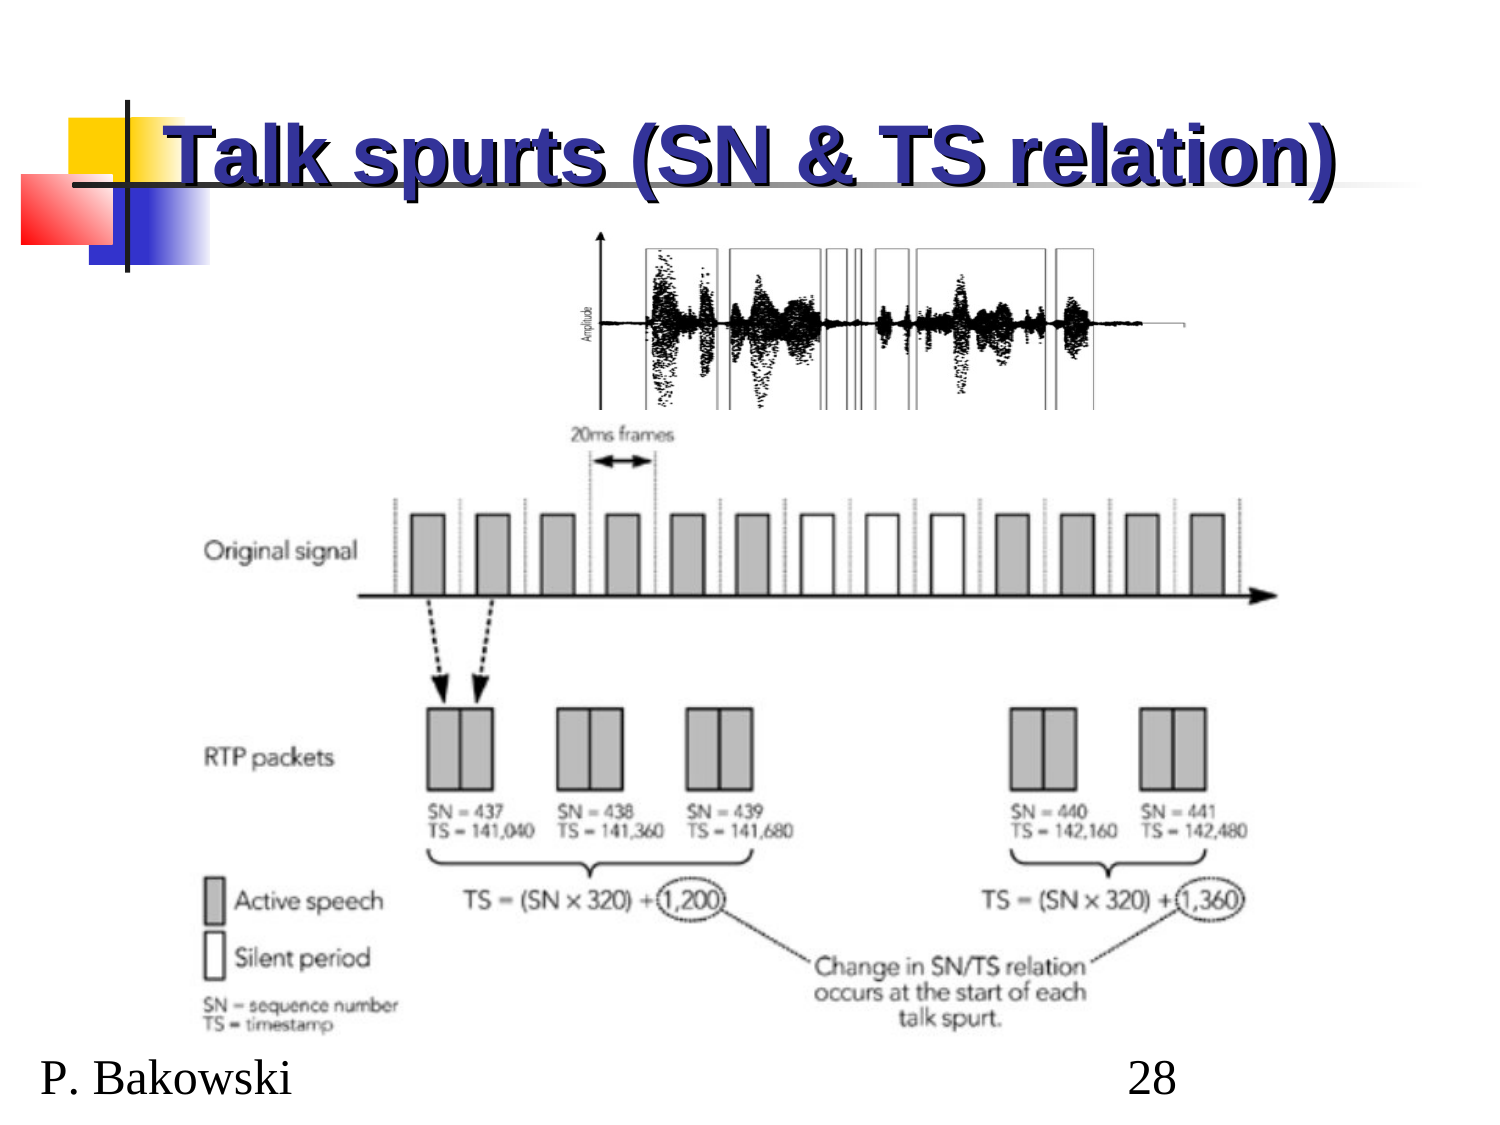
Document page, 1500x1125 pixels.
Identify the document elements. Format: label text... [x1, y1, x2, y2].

title Talk spurts (SN & TS relation) [147, 92, 1500, 213]
picture [153, 224, 1298, 1052]
